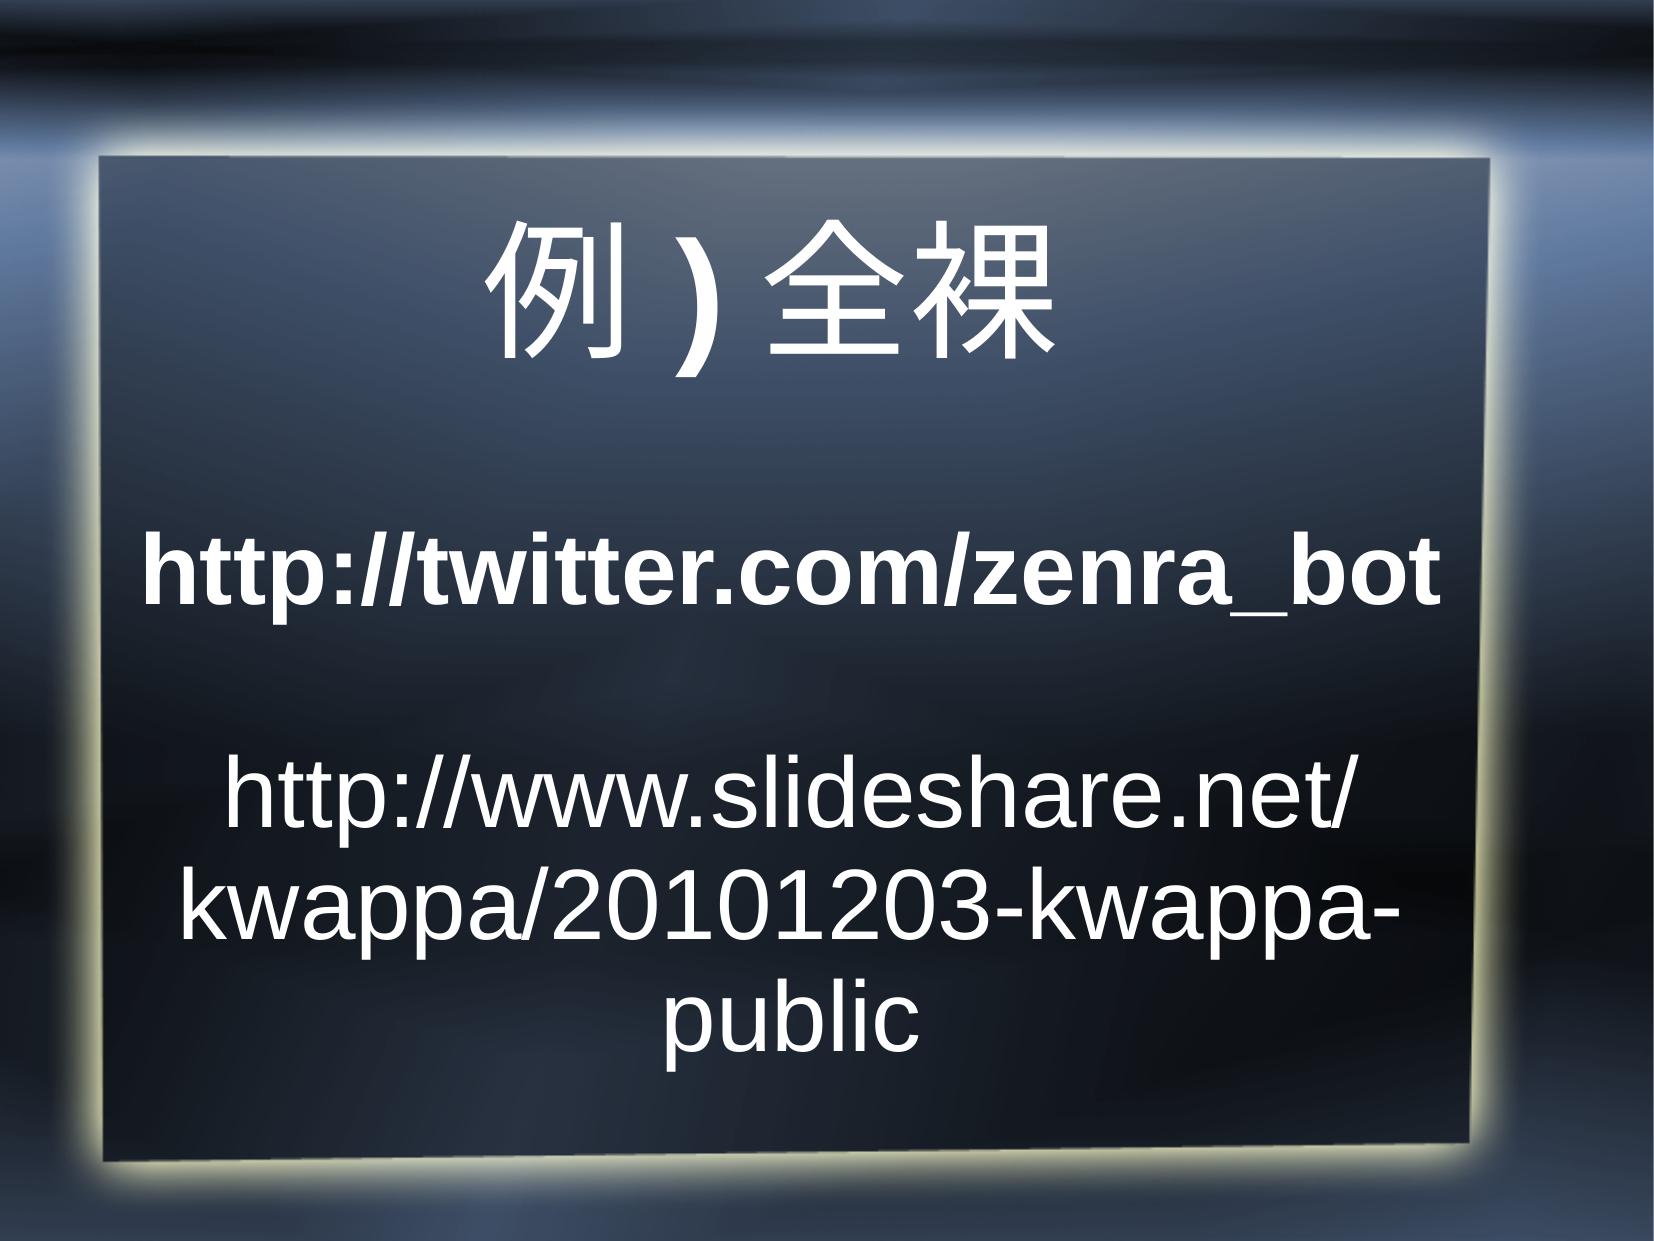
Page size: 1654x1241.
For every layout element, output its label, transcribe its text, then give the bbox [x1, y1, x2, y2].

subtitle http://twitter.com/zenra_bot http://www.slideshare.net/kwappa/20101203-kwappa-public [135, 472, 1447, 1114]
title 例)全裸 [124, 177, 1418, 384]
picture [0, 0, 1654, 1241]
